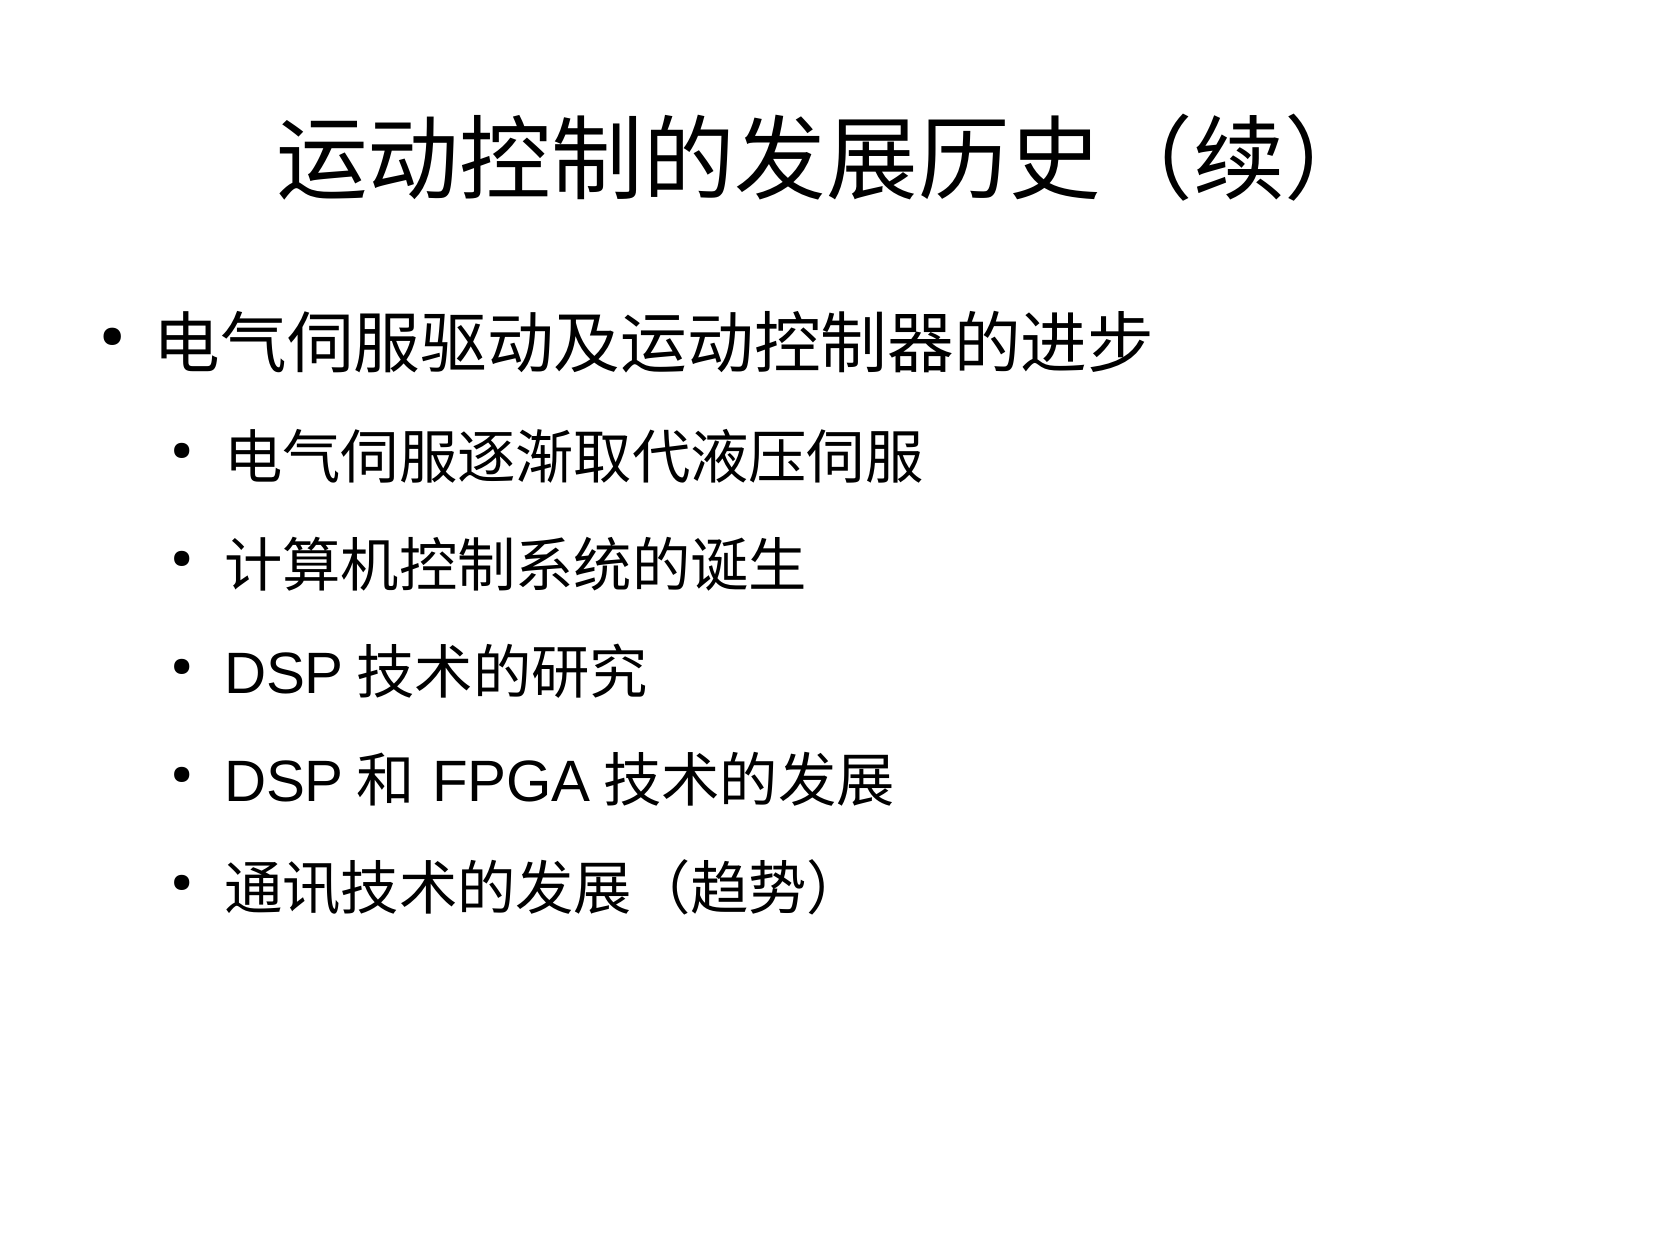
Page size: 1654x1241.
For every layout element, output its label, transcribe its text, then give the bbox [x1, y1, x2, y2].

title 运动控制的发展历史（续） [82, 49, 1571, 257]
list 电气伺服驱动及运动控制器的进步 电气伺服逐渐取代液压伺服 计算机控制系统的诞生 DSP技术的研究 DSP和FPGA技术的发展 通讯技术的发展（趋势） [82, 290, 1571, 1094]
